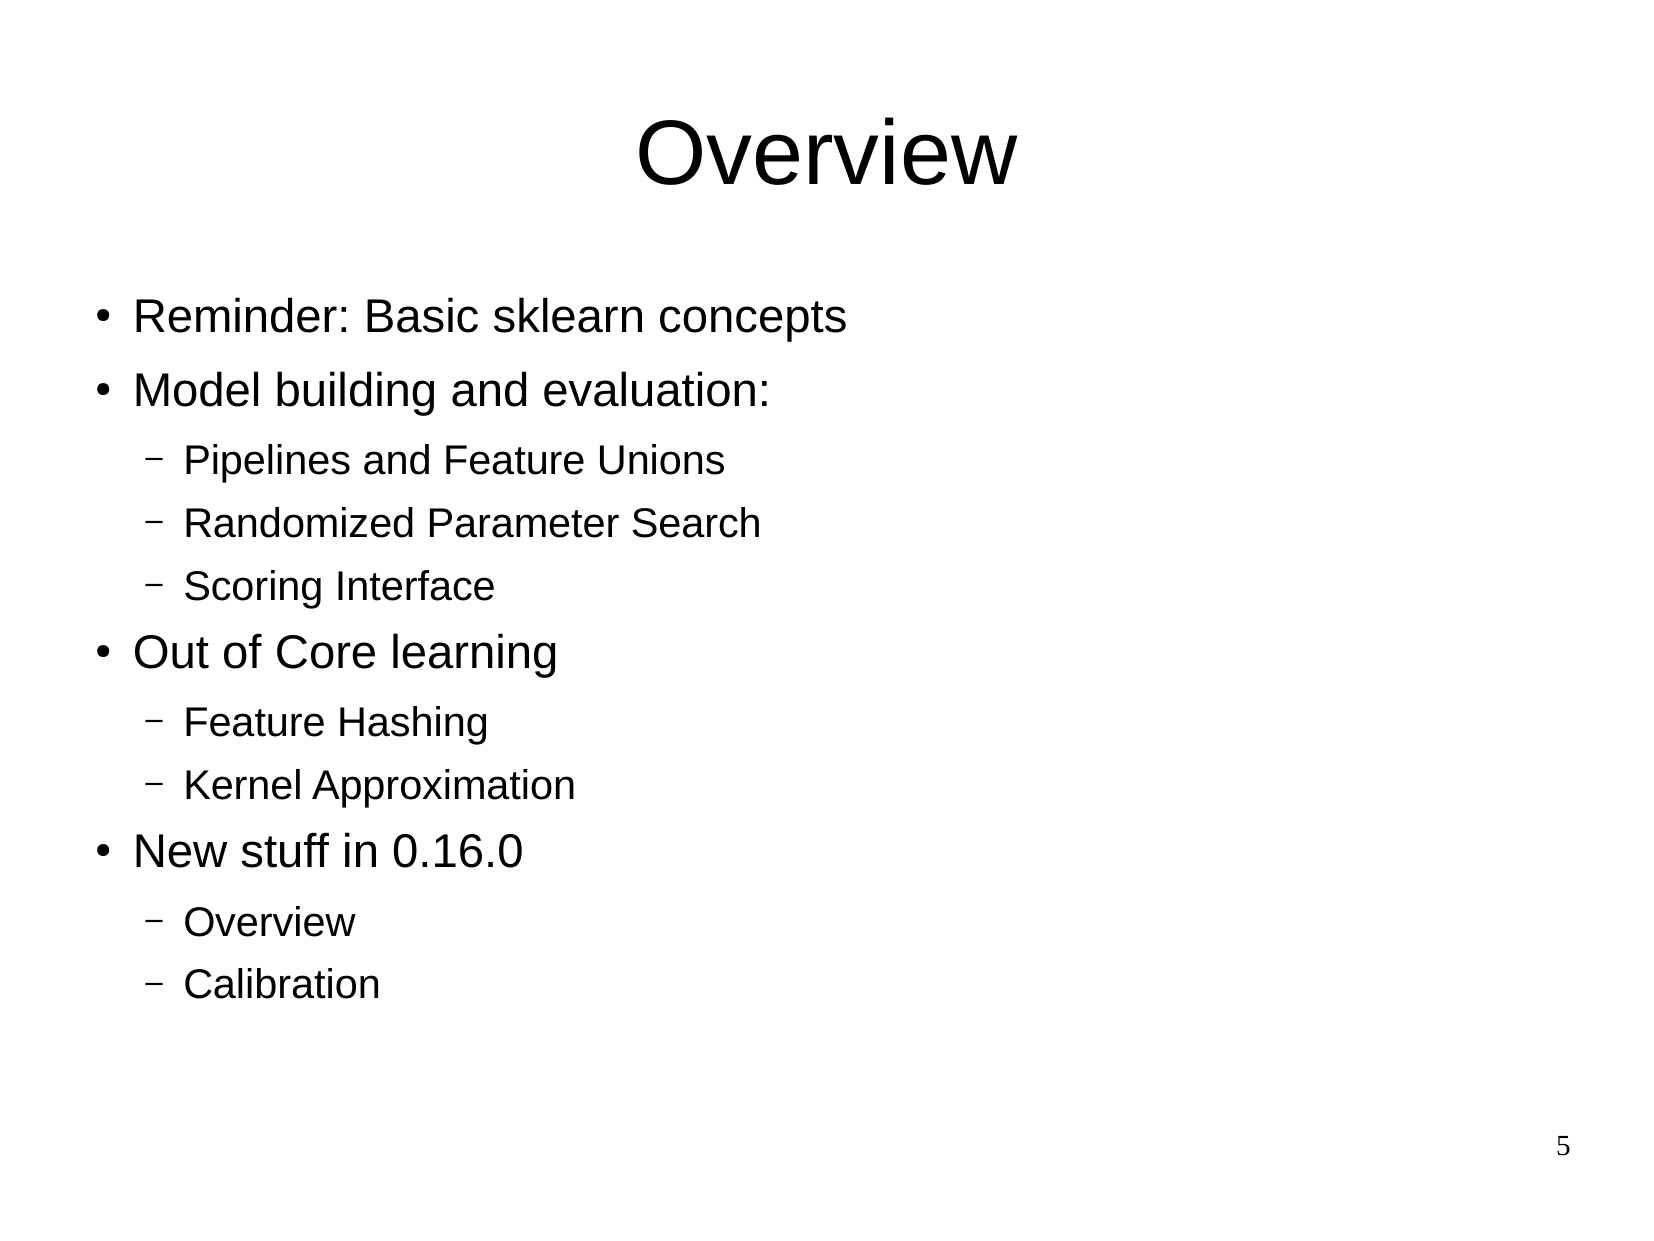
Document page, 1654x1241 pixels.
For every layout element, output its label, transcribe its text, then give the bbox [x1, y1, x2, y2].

title Overview [82, 49, 1571, 257]
list Reminder: Basic sklearn concepts Model building and evaluation: Pipelines and Feature Unions Randomized Parameter Search Scoring Interface Out of Core learning Feature Hashing Kernel Approximation New stuff in 0.16.0 Overview Calibration [82, 290, 1571, 1010]
